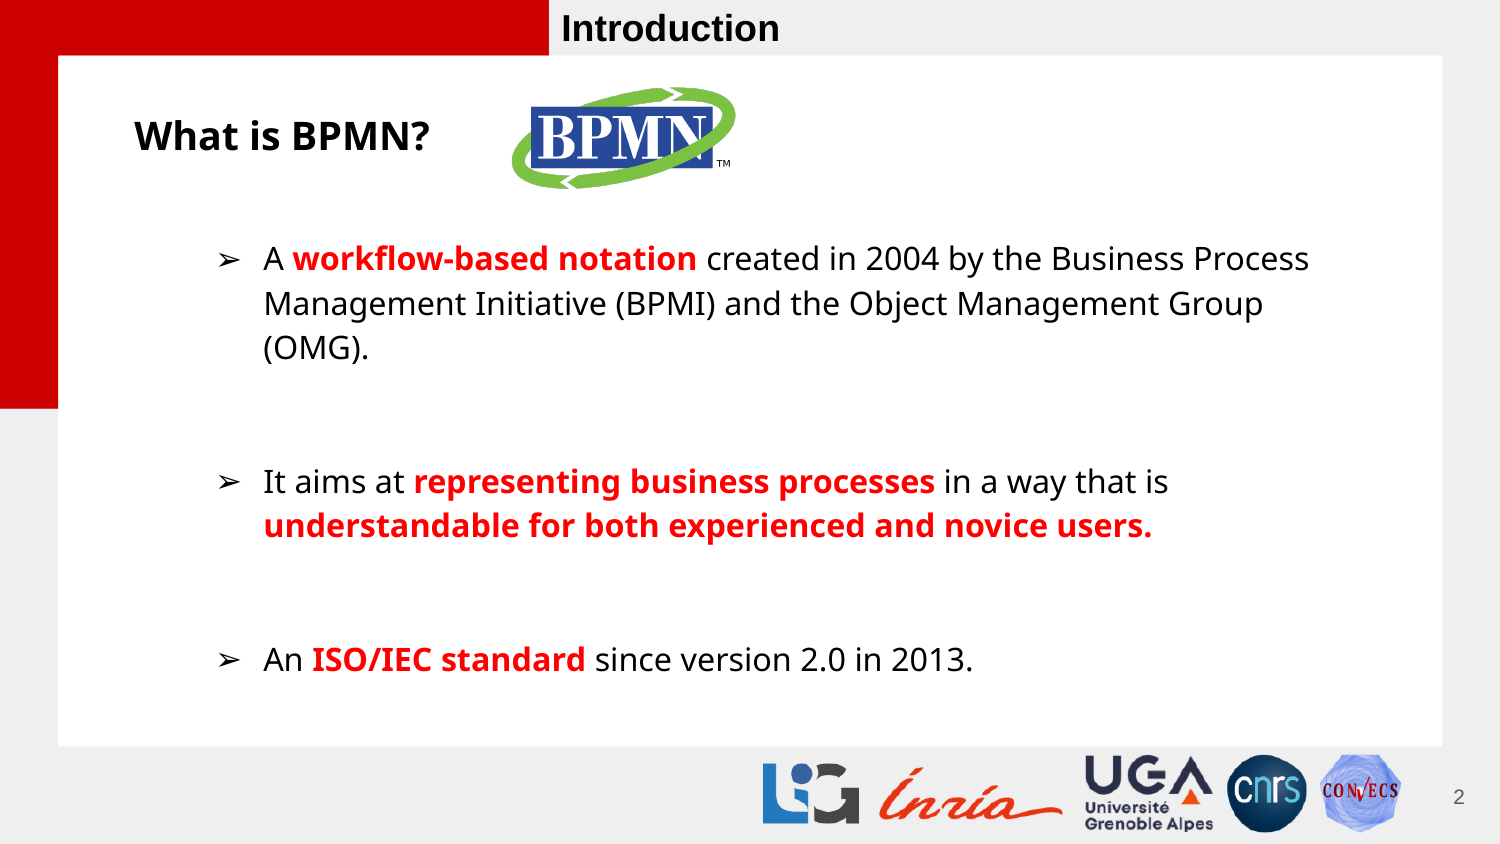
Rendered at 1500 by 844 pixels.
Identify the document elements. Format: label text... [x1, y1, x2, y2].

text_box What is BPMN? A workflow-based notation created in 2004 by the Business Process Management Initiative (BPMI) and the Object Management Group (OMG). It aims at representing business processes in a way that is understandable for both experienced and novice users. An ISO/IEC standard since version 2.0 in 2013. [119, 88, 1381, 744]
slide_number <number> [1389, 764, 1480, 830]
picture [0, 0, 1500, 844]
text_box Introduction [546, 0, 1441, 55]
